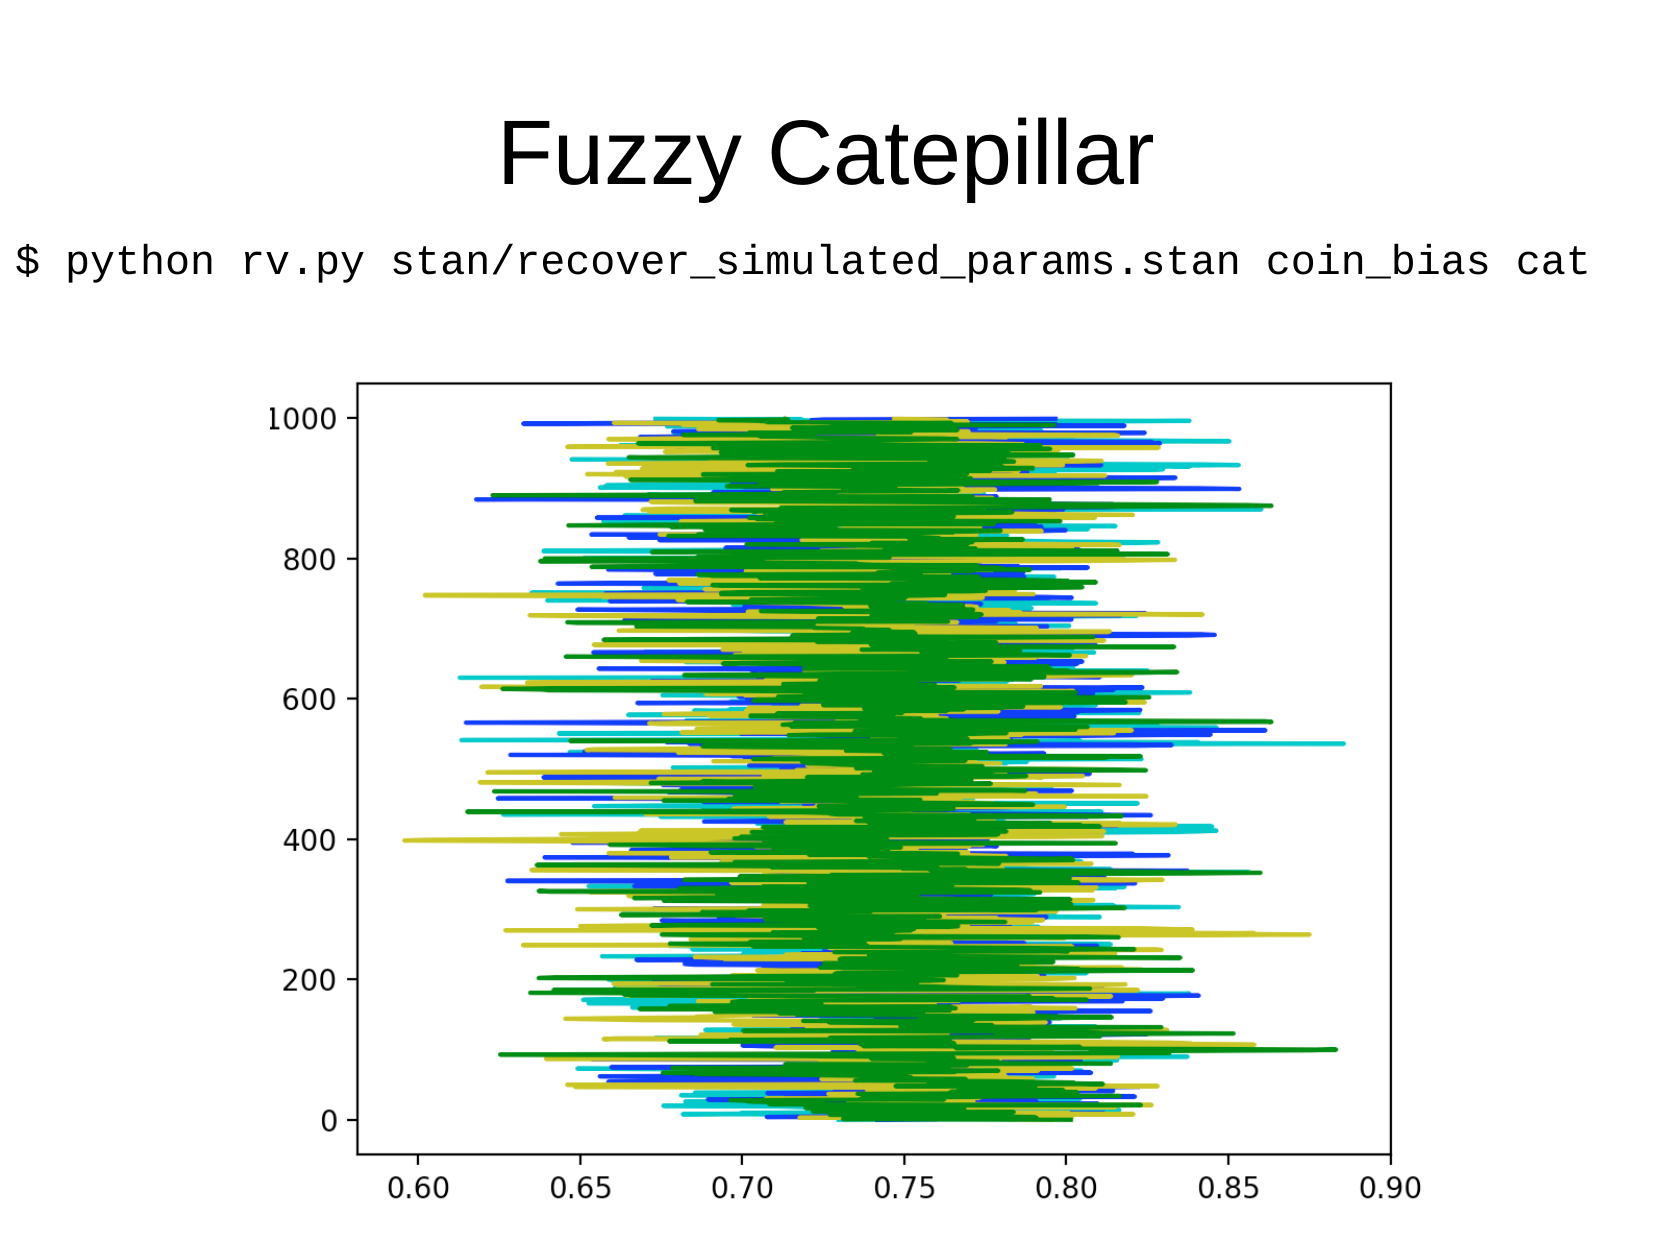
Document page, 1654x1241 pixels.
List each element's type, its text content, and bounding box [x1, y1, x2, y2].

list $ python rv.py stan/recover_simulated_params.stan coin_bias cat [15, 240, 1621, 1059]
picture [270, 299, 1443, 1240]
title Fuzzy Catepillar [82, 49, 1571, 240]
